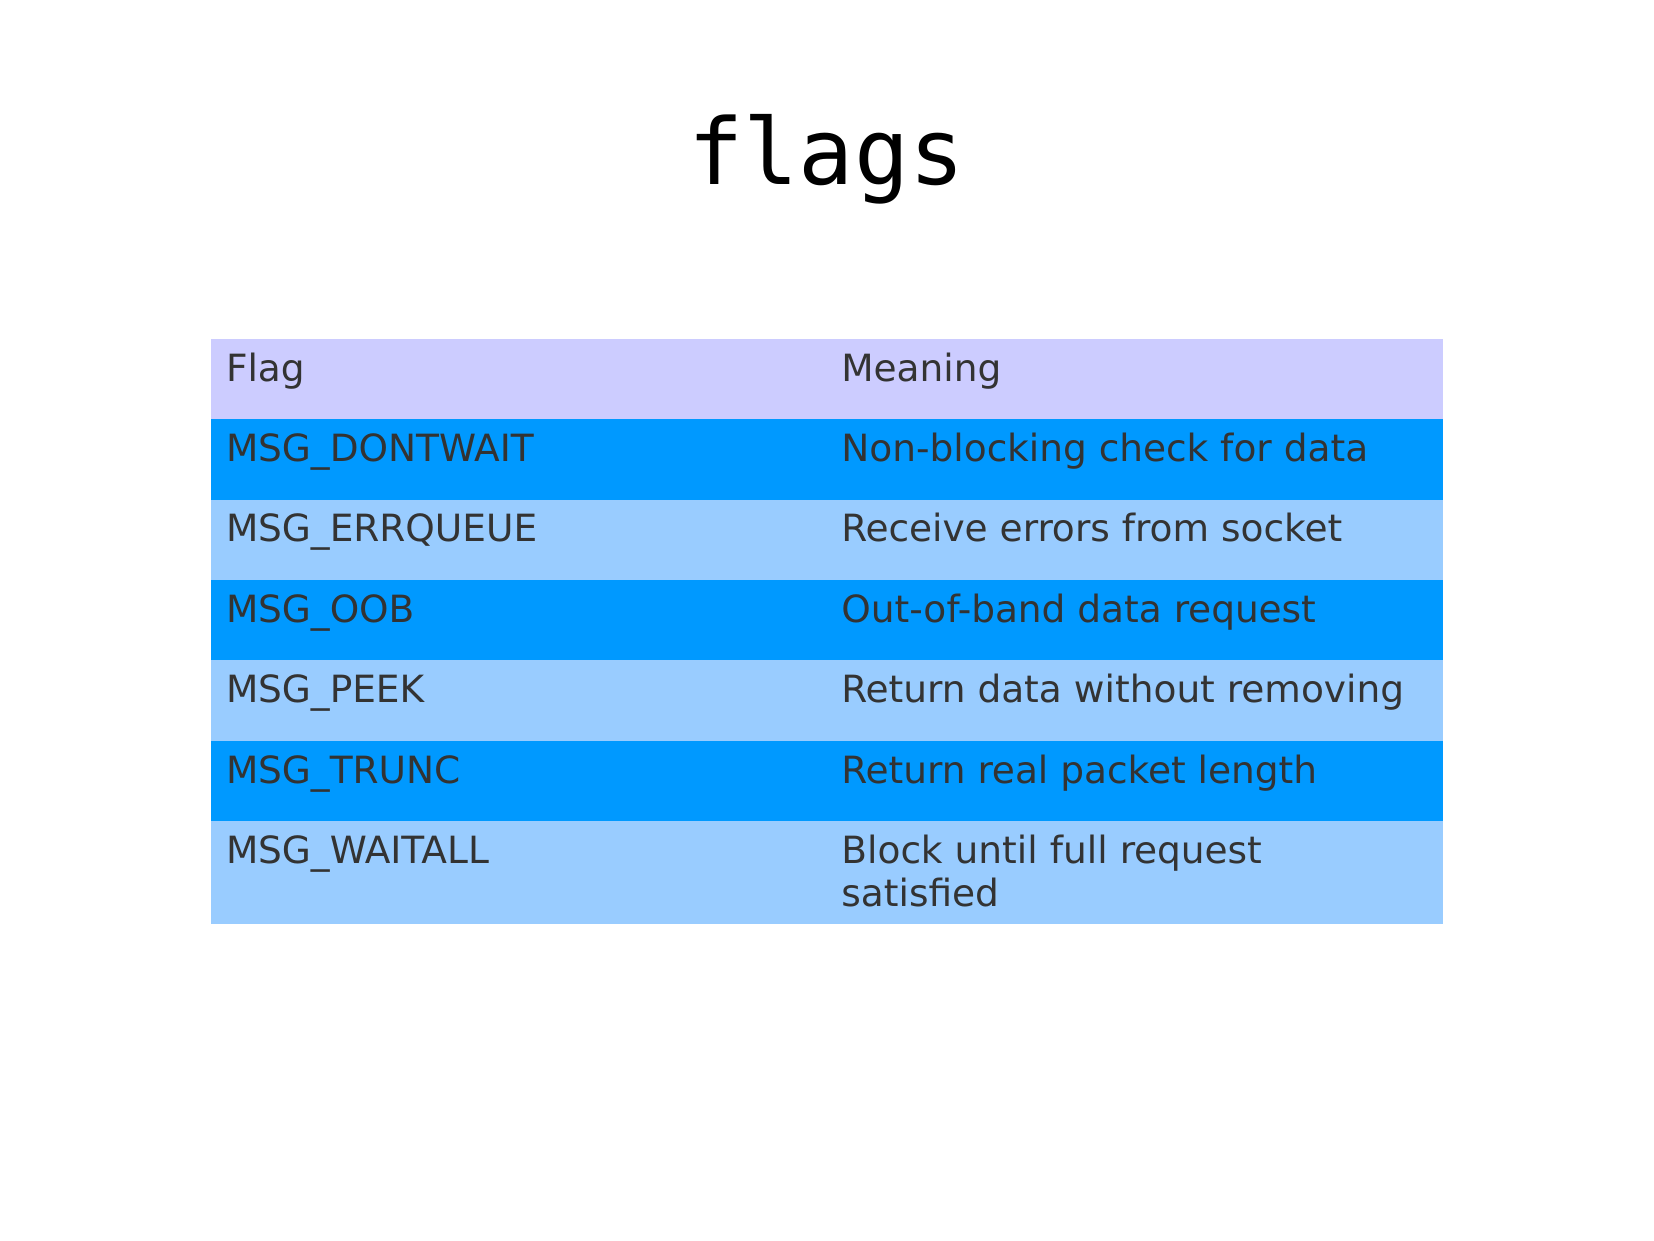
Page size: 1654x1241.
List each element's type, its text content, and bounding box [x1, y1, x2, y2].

table_cell MSG_TRUNC [211, 741, 827, 821]
table_cell Out-of-band data request [827, 580, 1443, 660]
table_cell MSG_DONTWAIT [211, 419, 827, 500]
table_header Flag [211, 339, 827, 419]
table_cell Return real packet length [827, 741, 1443, 821]
title flags [82, 56, 1571, 250]
table_cell MSG_ERRQUEUE [211, 500, 827, 580]
table_header Meaning [827, 339, 1443, 419]
table_cell Return data without removing [827, 660, 1443, 741]
table_cell MSG_WAITALL [211, 821, 827, 924]
table_cell Non-blocking check for data [827, 419, 1443, 500]
table_cell Block until full request satisfied [827, 821, 1443, 924]
table_cell MSG_OOB [211, 580, 827, 660]
table_cell Receive errors from socket [827, 500, 1443, 580]
table_cell MSG_PEEK [211, 660, 827, 741]
